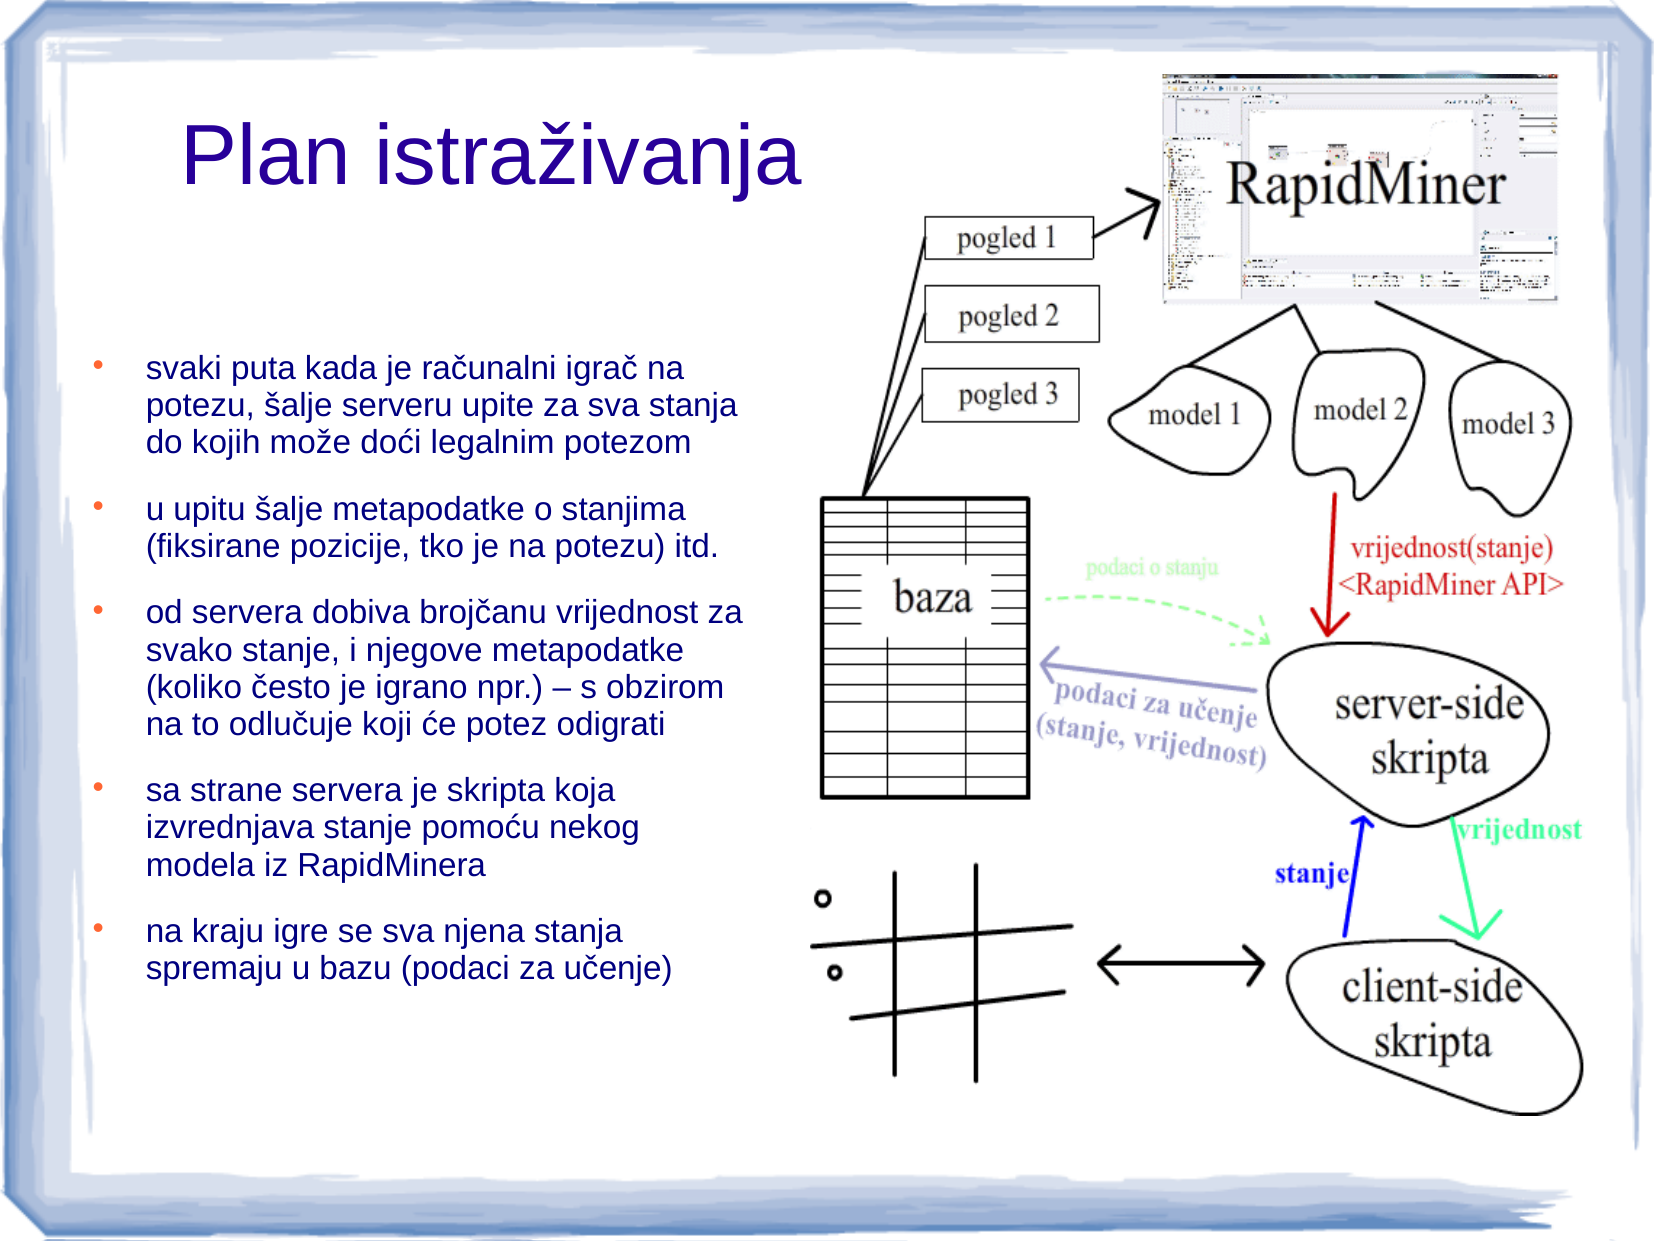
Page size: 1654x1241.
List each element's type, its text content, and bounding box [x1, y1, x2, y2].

picture [0, 0, 1654, 1241]
title Plan istraživanja [2, 49, 980, 257]
list svaki puta kada je računalni igrač na potezu, šalje serveru upite za sva stanja do kojih može doći legalnim potezom u upitu šalje metapodatke o stanjima (fiksirane pozicije, tko je na potezu) itd. od servera dobiva brojčanu vrijednost za svako stanje, i njegove metapodatke (koliko često je igrano npr.) – s obzirom na to odlučuje koji će potez odigrati sa strane servera je skripta koja izvrednjava stanje pomoću nekog modela iz RapidMinera na kraju igre se sva njena stanja spremaju u bazu (podaci za učenje) [75, 246, 751, 1156]
